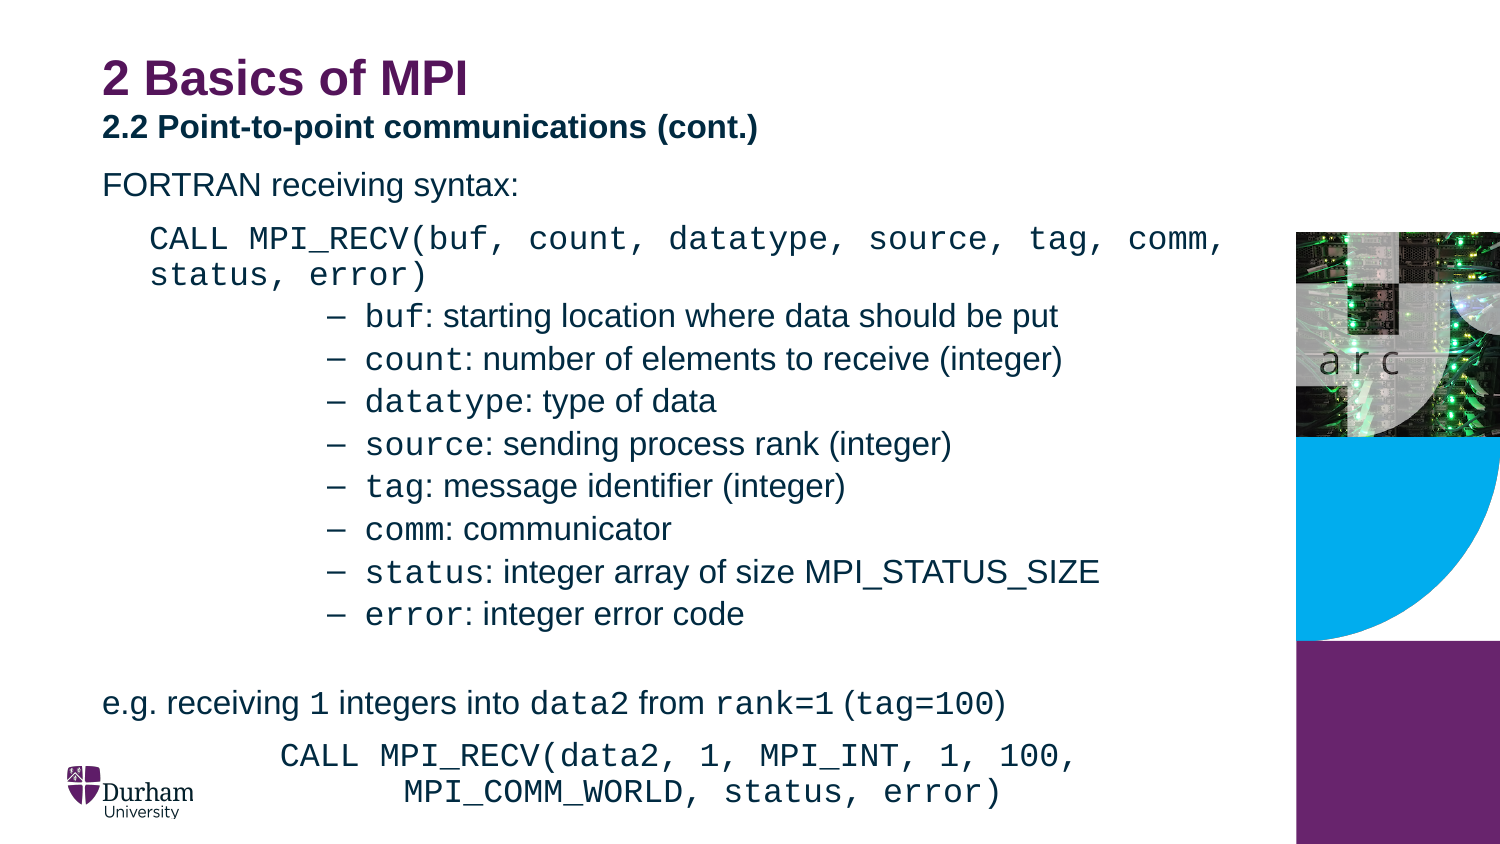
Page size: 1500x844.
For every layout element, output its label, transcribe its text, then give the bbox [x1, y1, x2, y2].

picture [67, 766, 193, 819]
picture [1332, 467, 1500, 640]
list FORTRAN receiving syntax: CALL MPI_RECV(buf, count, datatype, source, tag, comm, status, error) buf: starting location where data should be put count: number of elements to receive (integer) datatype: type of data source: sending process rank (integer) tag: message identifier (integer) comm: communicator status: integer array of size MPI_STATUS_SIZE error: integer error code e.g. receiving 1 integers into data2 from rank=1 (tag=100) CALL MPI_RECV(data2, 1, MPI_INT, 1, 100, MPI_COMM_WORLD, status, error) [101, 167, 1258, 753]
text_box [1296, 640, 1500, 844]
picture [1296, 232, 1500, 436]
title 2 Basics of MPI 2.2 Point-to-point communications (cont.) [101, 45, 1399, 187]
